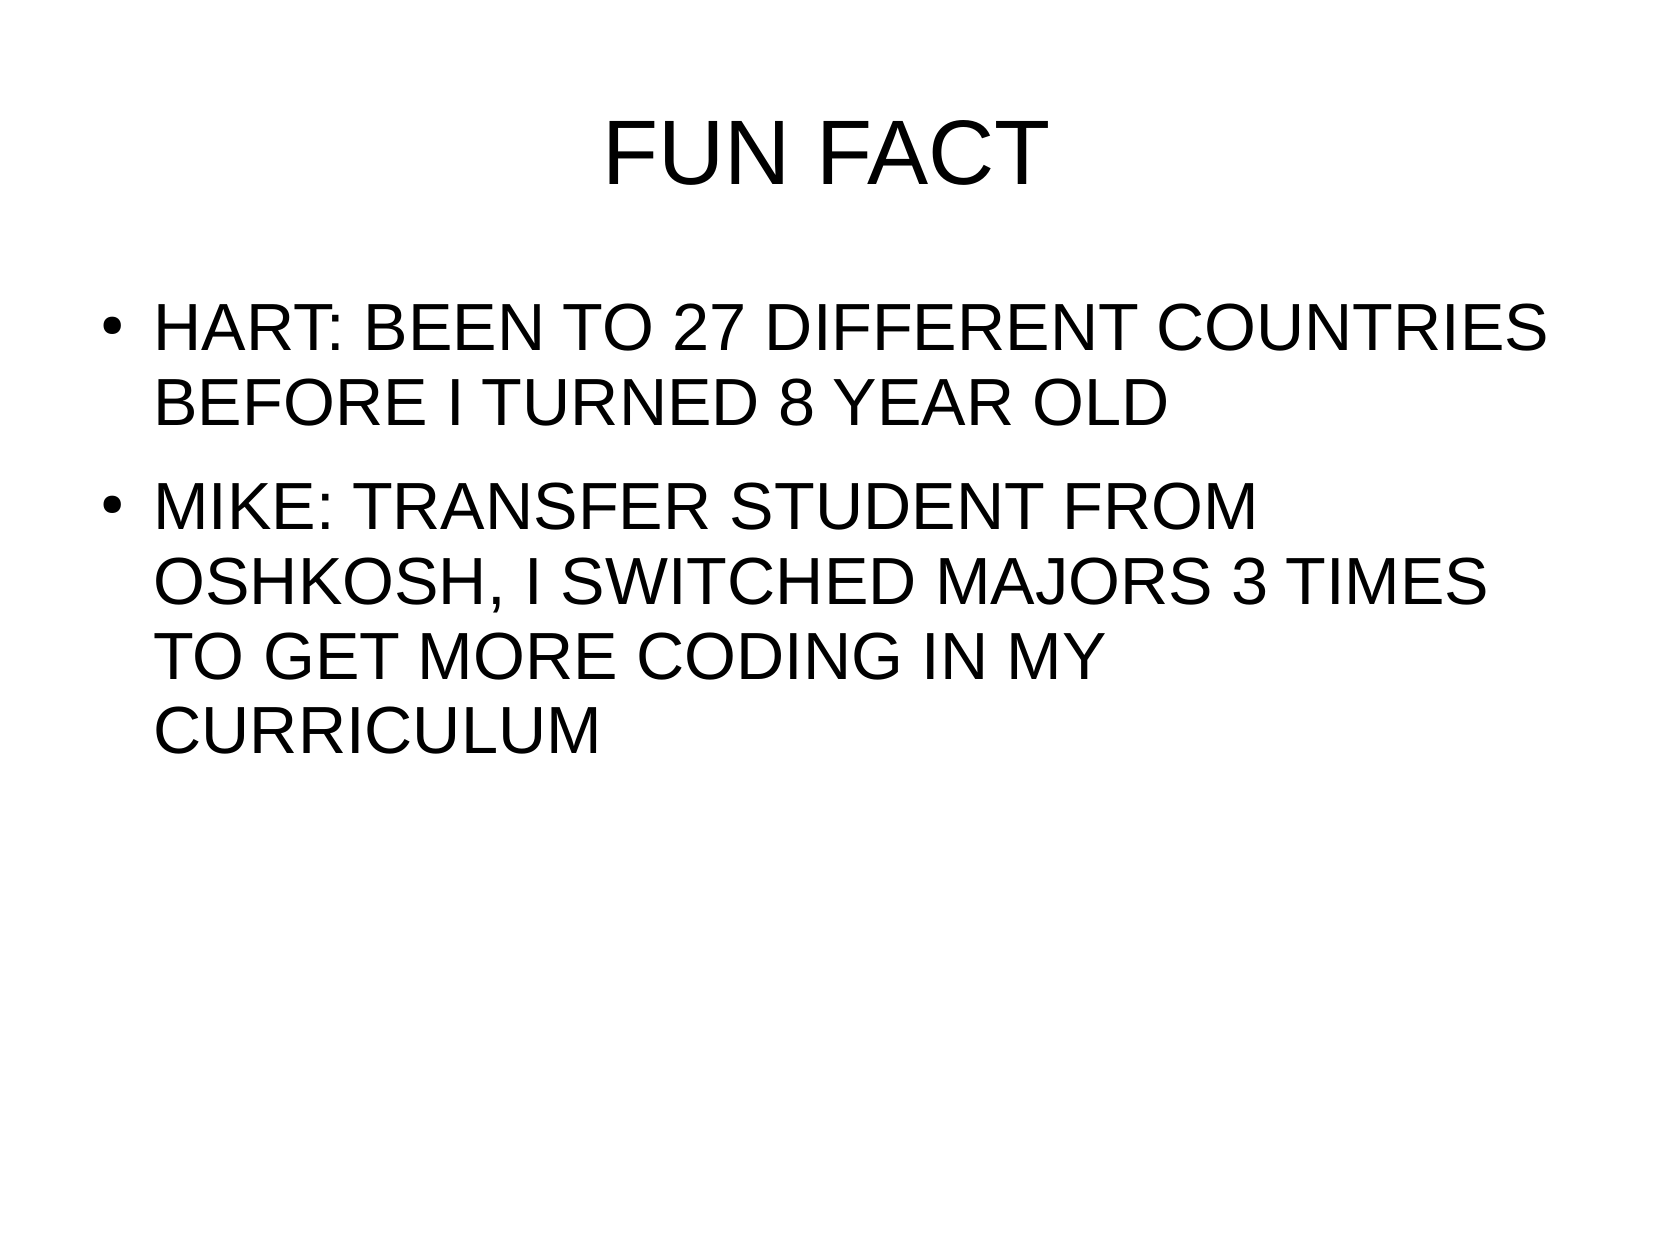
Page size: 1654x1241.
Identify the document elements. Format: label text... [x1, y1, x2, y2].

list HART: BEEN TO 27 DIFFERENT COUNTRIES BEFORE I TURNED 8 YEAR OLD MIKE: TRANSFER STUDENT FROM OSHKOSH, I SWITCHED MAJORS 3 TIMES TO GET MORE CODING IN MY CURRICULUM [82, 290, 1571, 1010]
title FUN FACT [82, 49, 1571, 257]
